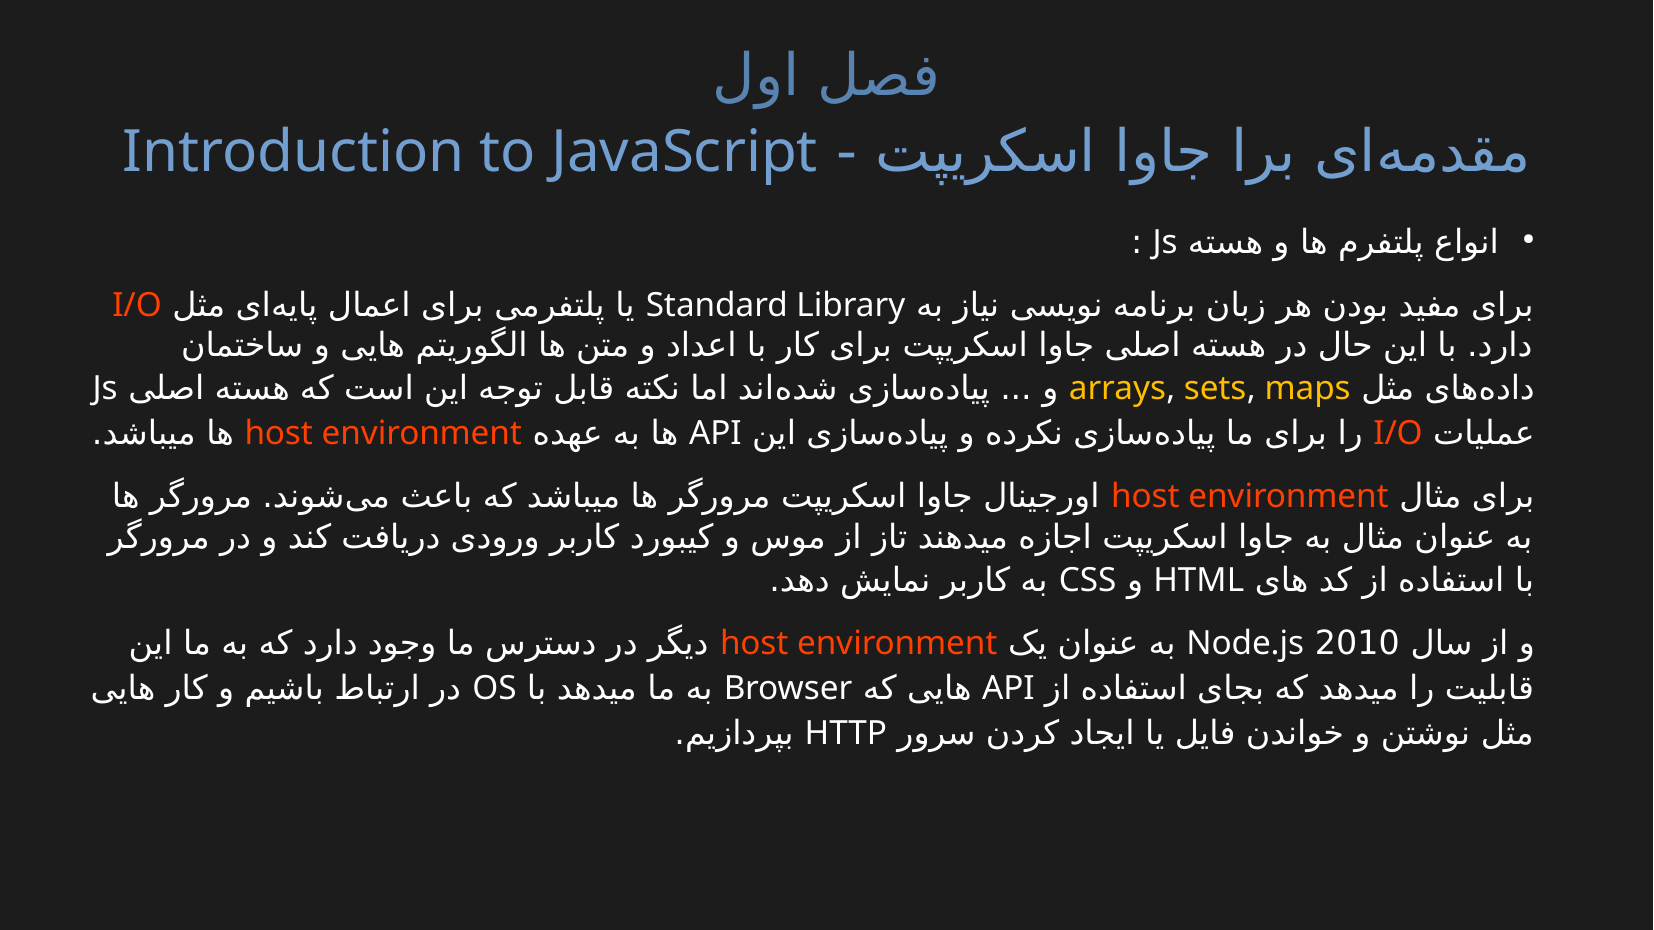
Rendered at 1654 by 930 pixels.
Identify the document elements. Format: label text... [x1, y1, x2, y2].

subtitle انواع پلتفرم ها و هسته Js : برای مفید بودن هر زبان برنامه نویسی نیاز به Standard Library یا پلتفرمی برای اعمال پایه‌ای مثل I/O دارد. با این حال در هسته اصلی جاوا اسکریپت برای کار با اعداد و متن ها الگوریتم هایی و ساختمان داده‌های مثل arrays, sets, maps و ... پیاده‌سازی شده‌اند اما نکته قابل توجه این است که هسته اصلی Js عملیات I/O را برای ما پیاده‌سازی نکرده و پیاده‌سازی این API ها به عهده host environment ها میباشد. برای مثال host environment اورجینال جاوا اسکریپت مرورگر ها میباشد که باعث می‌شوند. مرورگر ها به عنوان مثال به جاوا اسکریپت اجازه میدهند تاز از موس و کیبورد کاربر ورودی دریافت کند و در مرورگر با استفاده از کد های HTML و CSS به کاربر نمایش دهد. و از سال 2010 Node.js به عنوان یک host environment دیگر در دسترس ما وجود دارد که به ما این قابلیت را میدهد که بجای استفاده از API هایی که Browser به ما میدهد با OS در ارتباط باشیم و کار هایی مثل نوشتن و خواندن فایل یا ایجاد کردن سرور HTTP بپردازیم. [82, 217, 1571, 919]
title فصل اول مقدمه‌ای برا جاوا اسکریپت - Introduction to JavaScript [82, 37, 1571, 193]
